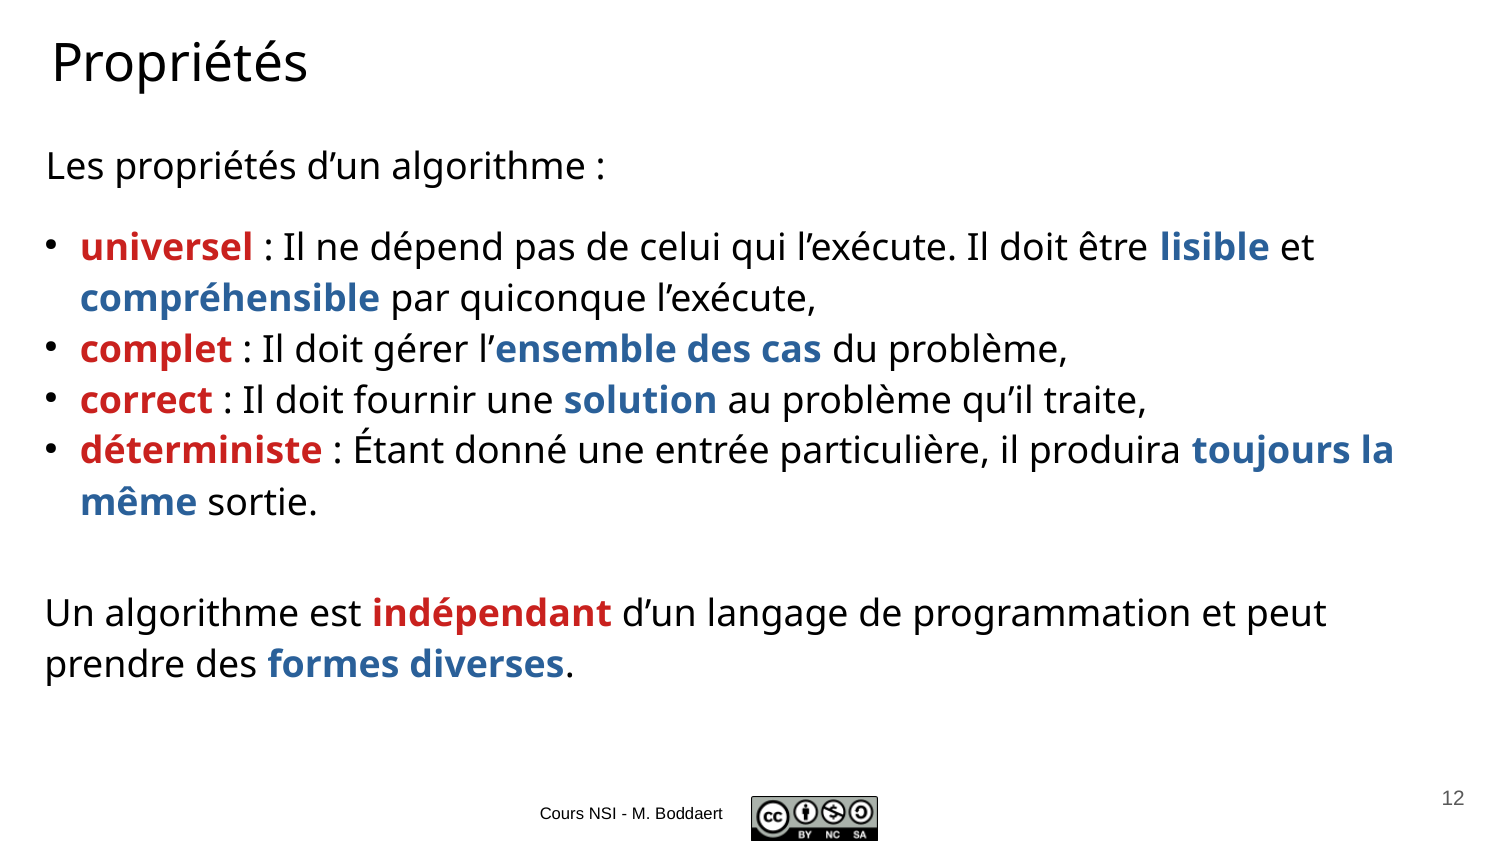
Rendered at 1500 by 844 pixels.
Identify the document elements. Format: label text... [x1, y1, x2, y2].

slide_number <numéro> [1389, 764, 1480, 830]
picture [751, 796, 878, 841]
text_box universel : Il ne dépend pas de celui qui l’exécute. Il doit être lisible et compréhensible par quiconque l’exécute, complet : Il doit gérer l’ensemble des cas du problème, correct : Il doit fournir une solution au problème qu’il traite, déterministe : Étant donné une entrée particulière, il produira toujours la même sortie. [29, 212, 1477, 489]
title Propriétés [51, 13, 1449, 108]
text_box Un algorithme est indépendant d’un langage de programmation et peut prendre des formes diverses. [29, 578, 1477, 681]
text_box Les propriétés d’un algorithme : [30, 132, 605, 191]
